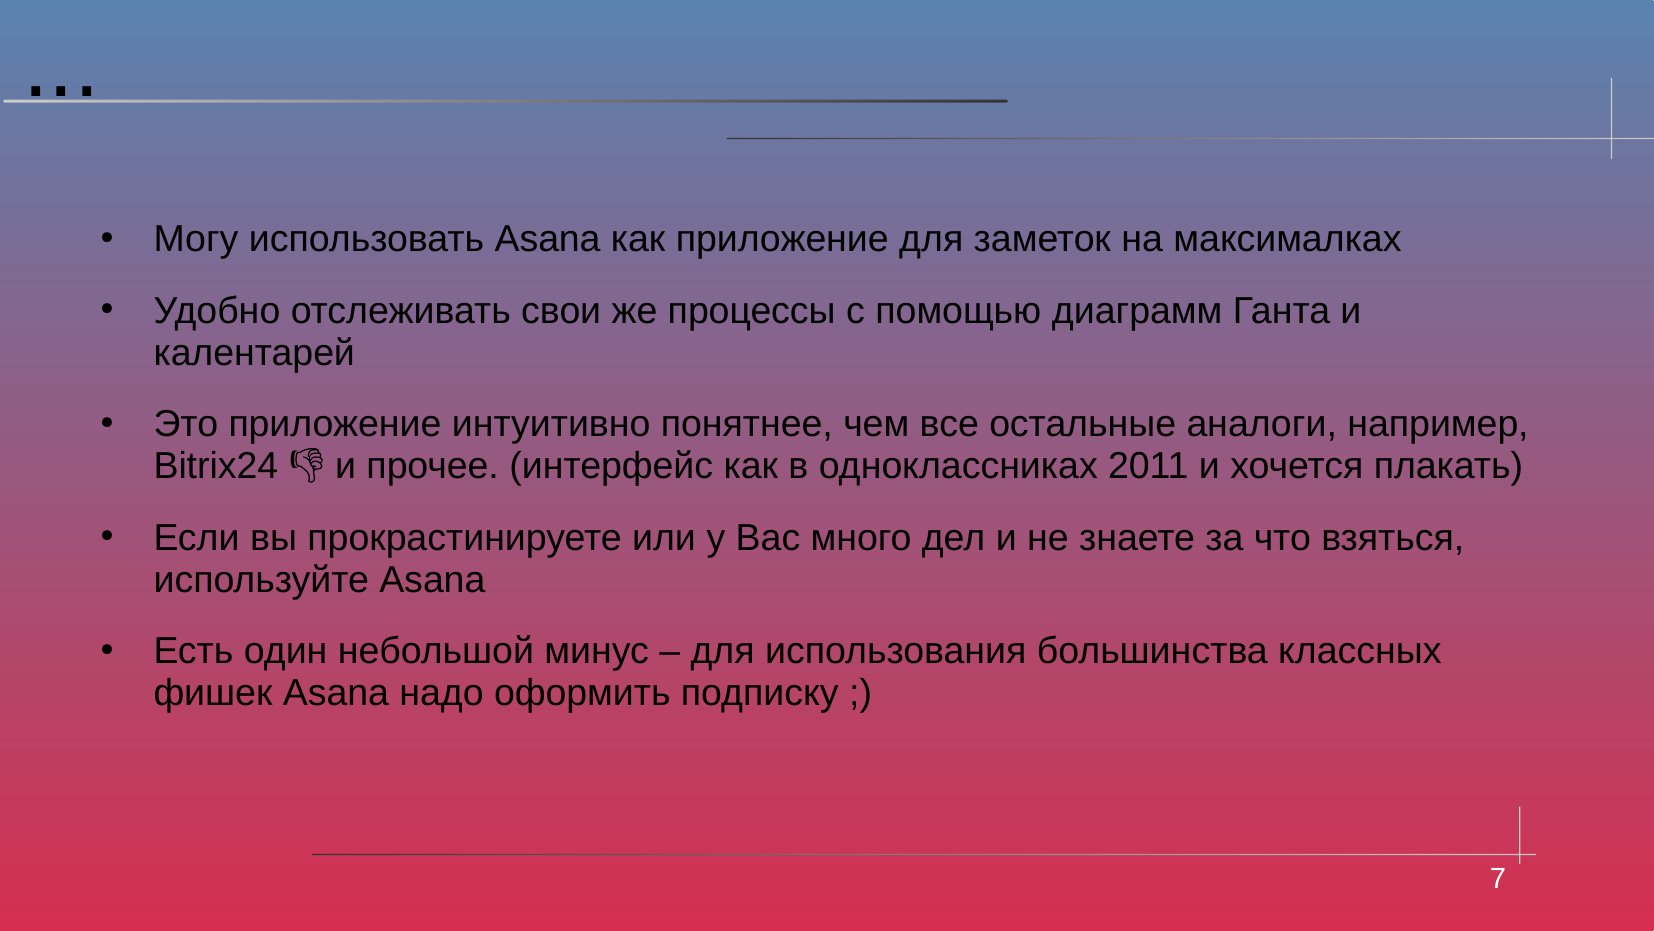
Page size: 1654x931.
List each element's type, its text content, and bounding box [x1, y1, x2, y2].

list Могу использовать Asana как приложение для заметок на максималках Удобно отслеживать свои же процессы с помощью диаграмм Ганта и калентарей Это приложение интуитивно понятнее, чем все остальные аналоги, например, Bitrix24 👎 и прочее. (интерфейс как в одноклассниках 2011 и хочется плакать) Если вы прокрастинируете или у Вас много дел и не знаете за что взяться, используйте Asana Есть один небольшой минус – для использования большинства классных фишек Asana надо оформить подписку ;) [82, 217, 1571, 758]
title ... [23, 11, 1589, 119]
